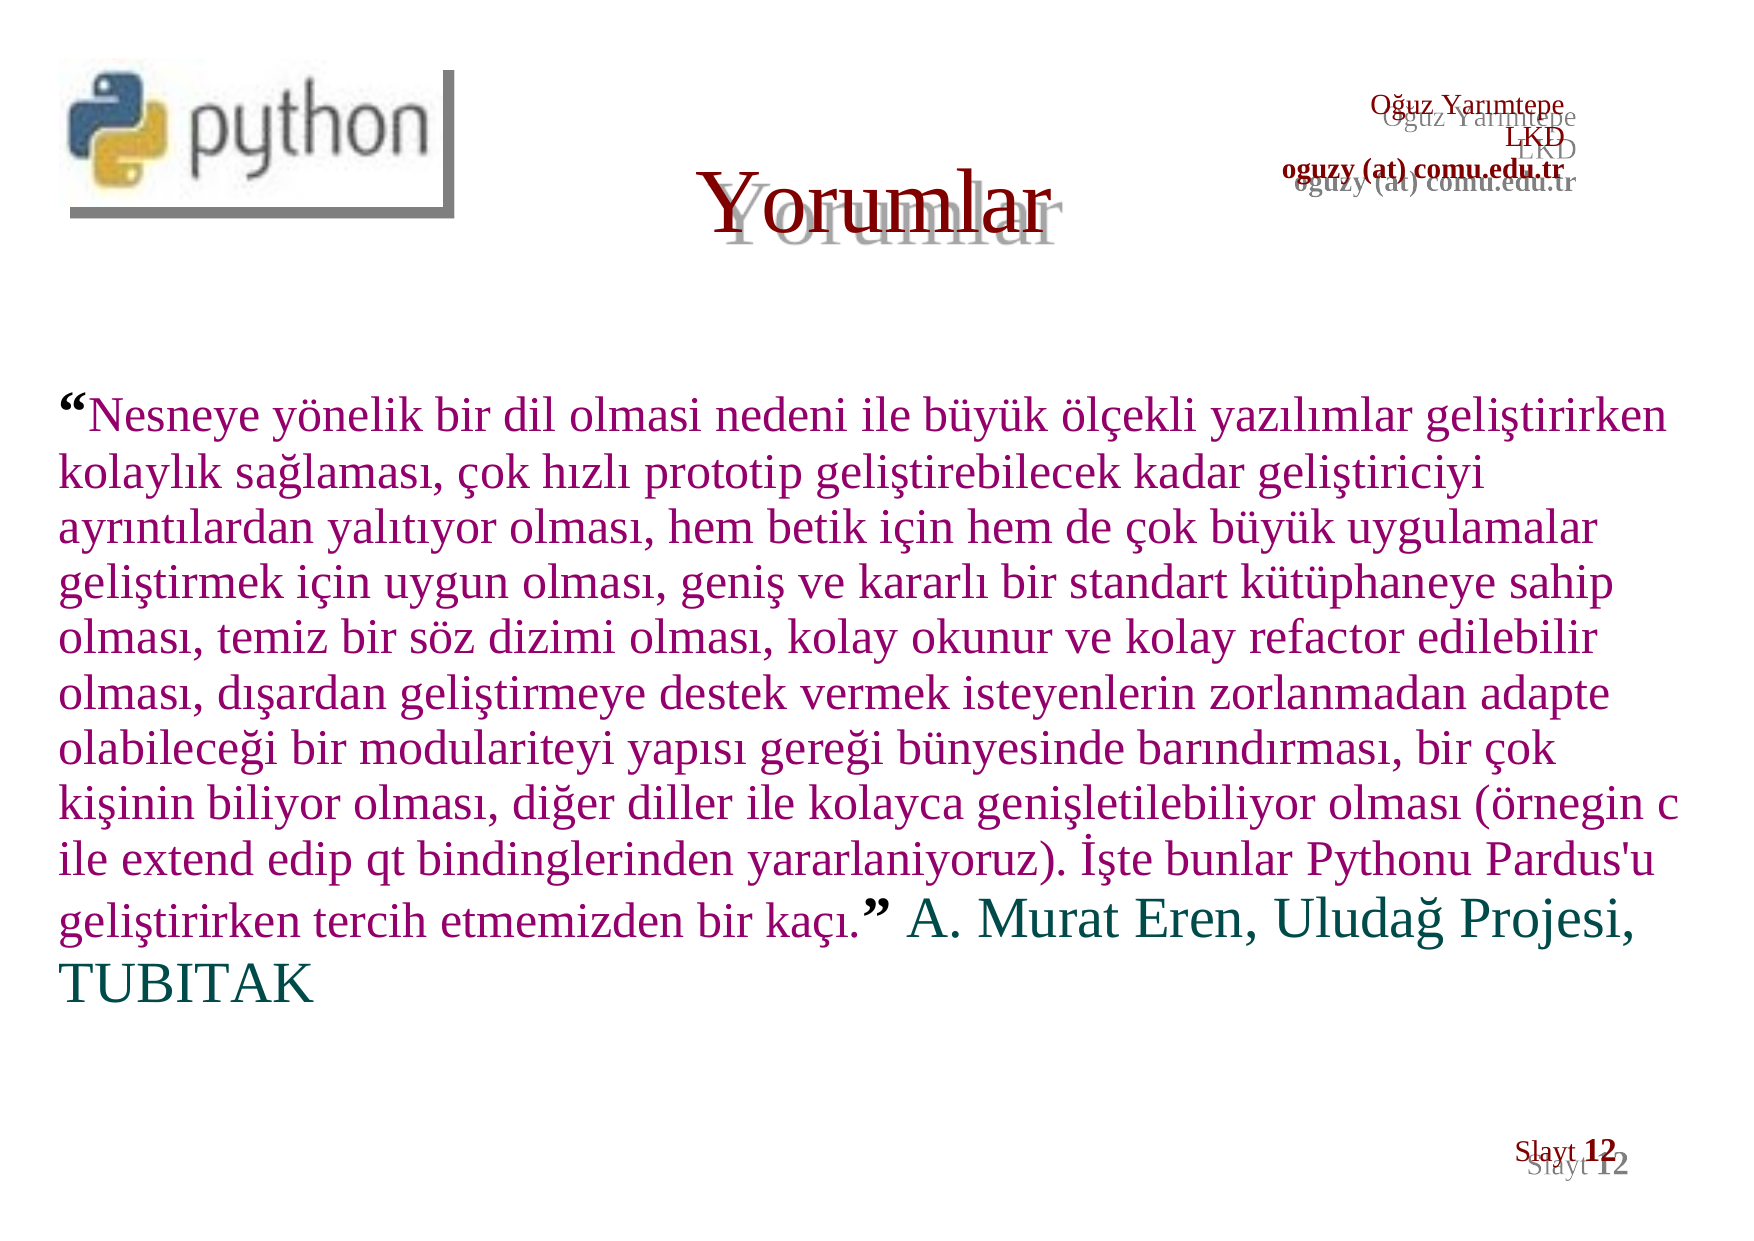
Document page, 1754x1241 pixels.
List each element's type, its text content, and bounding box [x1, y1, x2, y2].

picture [59, 58, 443, 207]
title Yorumlar [129, 131, 1619, 272]
subtitle “Nesneye yönelik bir dil olmasi nedeni ile büyük ölçekli yazılımlar geliştirirken kolaylık sağlaması, çok hızlı prototip geliştirebilecek kadar geliştiriciyi ayrıntılardan yalıtıyor olması, hem betik için hem de çok büyük uygulamalar geliştirmek için uygun olması, geniş ve kararlı bir standart kütüphaneye sahip olması, temiz bir söz dizimi olması, kolay okunur ve kolay refactor edilebilir olması, dışardan geliştirmeye destek vermek isteyenlerin zorlanmadan adapte olabileceği bir modulariteyi yapısı gereği bünyesinde barındırması, bir çok kişinin biliyor olması, diğer diller ile kolayca genişletilebiliyor olması (örnegin c ile extend edip qt bindinglerinden yararlaniyoruz). İşte bunlar Pythonu Pardus'u geliştirirken tercih etmemizden bir kaçı.” A. Murat Eren, Uludağ Projesi, TUBITAK [59, 349, 1695, 1045]
